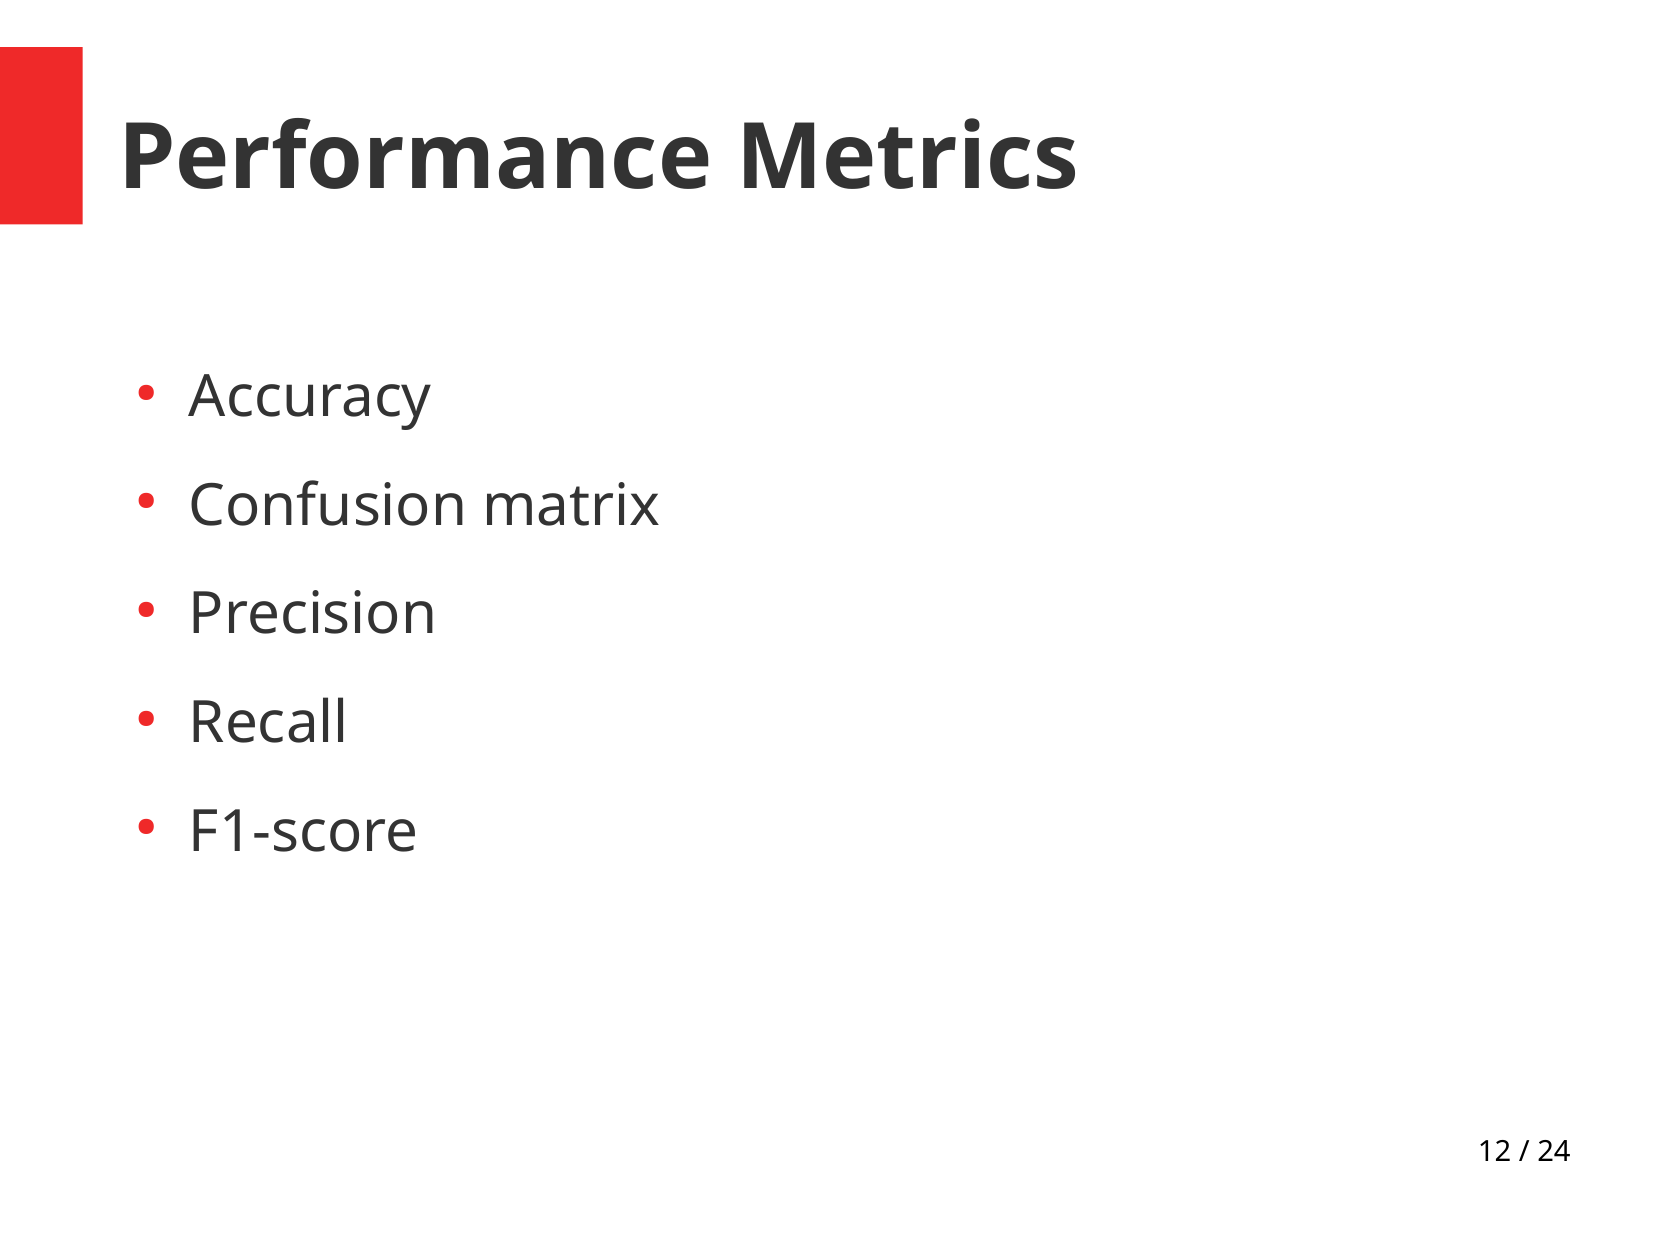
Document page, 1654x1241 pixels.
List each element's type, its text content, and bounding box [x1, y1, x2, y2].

list Accuracy Confusion matrix Precision Recall F1-score [118, 354, 1536, 1074]
title Performance Metrics [118, 49, 1571, 257]
